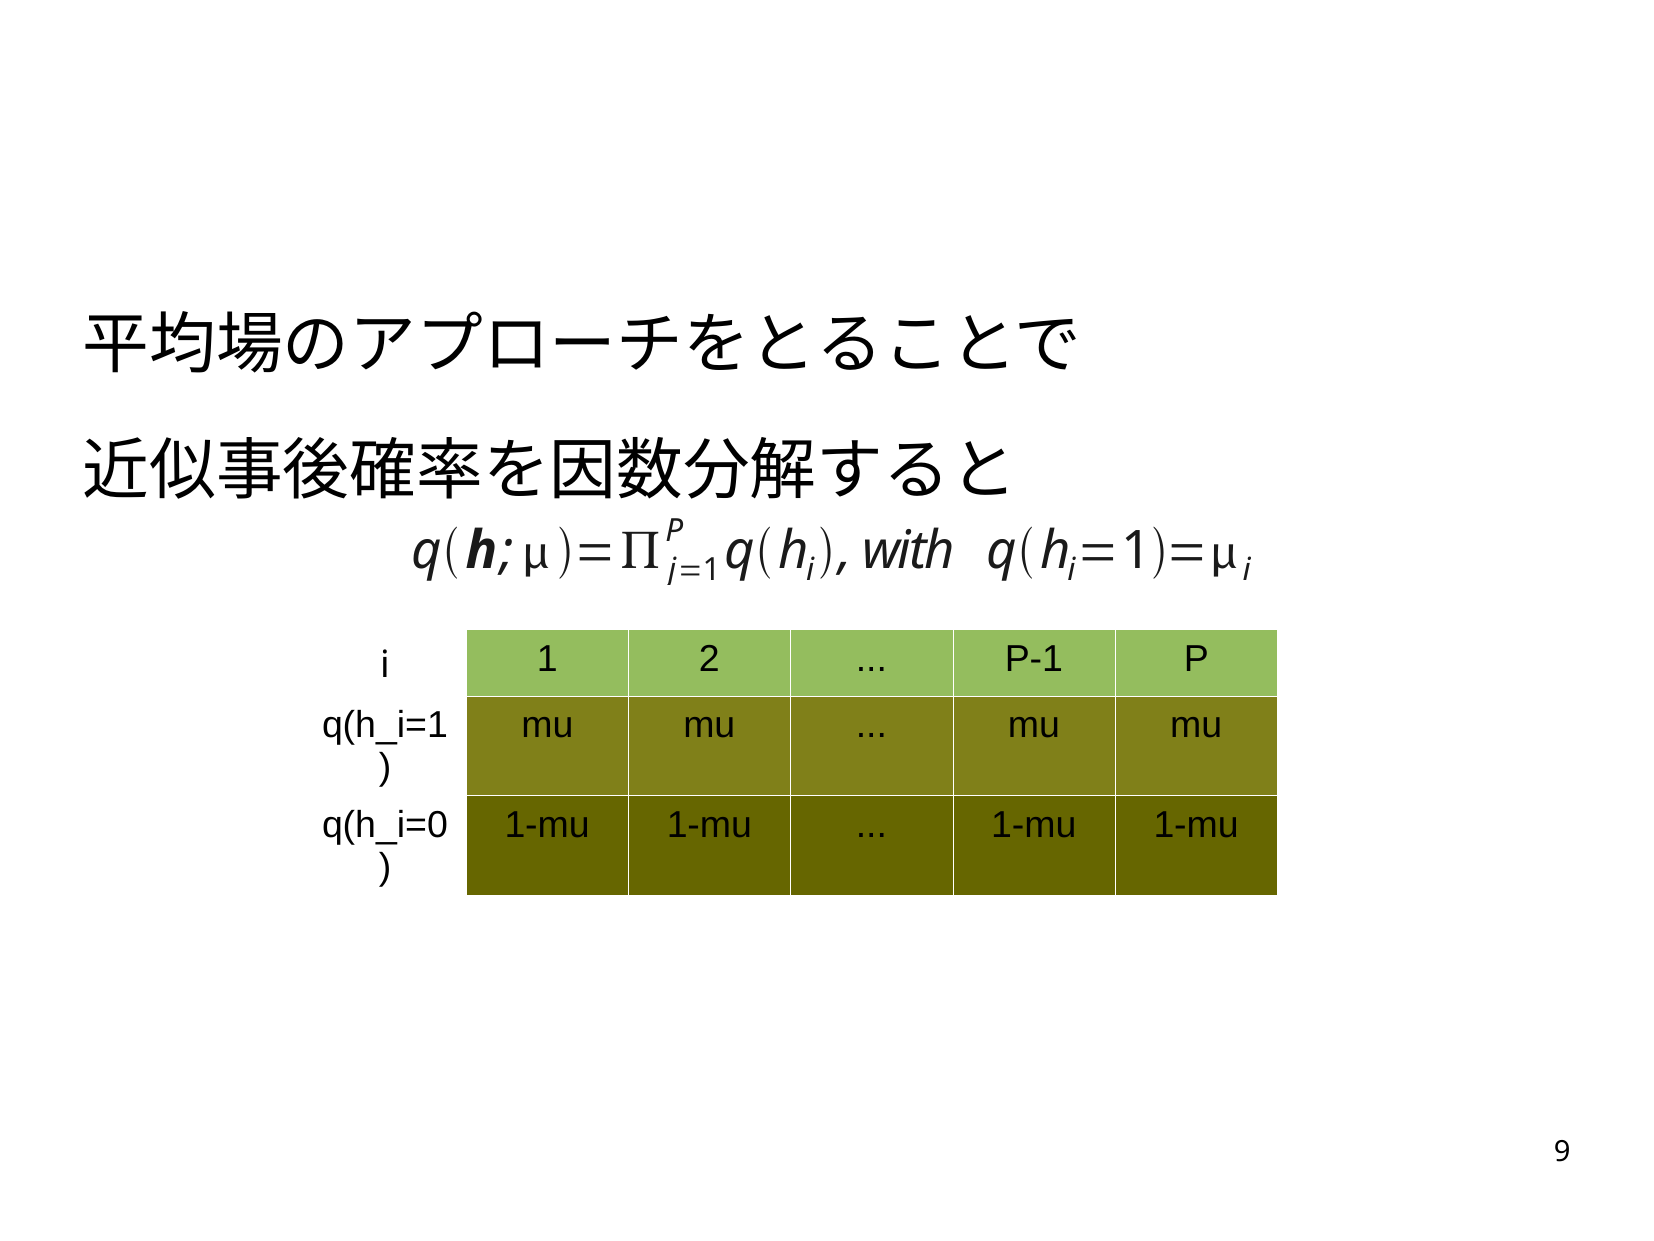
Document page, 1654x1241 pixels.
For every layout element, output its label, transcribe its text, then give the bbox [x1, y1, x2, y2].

table_cell mu [467, 697, 628, 795]
table_cell mu [954, 697, 1115, 795]
table_cell ... [791, 697, 953, 795]
table_header 2 [629, 630, 790, 696]
table_cell mu [629, 697, 790, 795]
table_header ... [791, 630, 953, 696]
table_header i [305, 630, 466, 696]
list 平均場のアプローチをとることで 近似事後確率を因数分解すると [82, 290, 1571, 1109]
table_cell 1-mu [954, 796, 1115, 895]
table_cell mu [1116, 697, 1277, 795]
table_cell 1-mu [467, 796, 628, 895]
table_cell q(h_i=1) [305, 697, 466, 795]
table_header P-1 [954, 630, 1115, 696]
table_header 1 [467, 630, 628, 696]
table_cell ... [791, 796, 953, 895]
table_cell 1-mu [1116, 796, 1277, 895]
chart [401, 513, 1260, 585]
table_cell q(h_i=0) [305, 796, 466, 895]
table_header P [1116, 630, 1277, 696]
table_cell 1-mu [629, 796, 790, 895]
